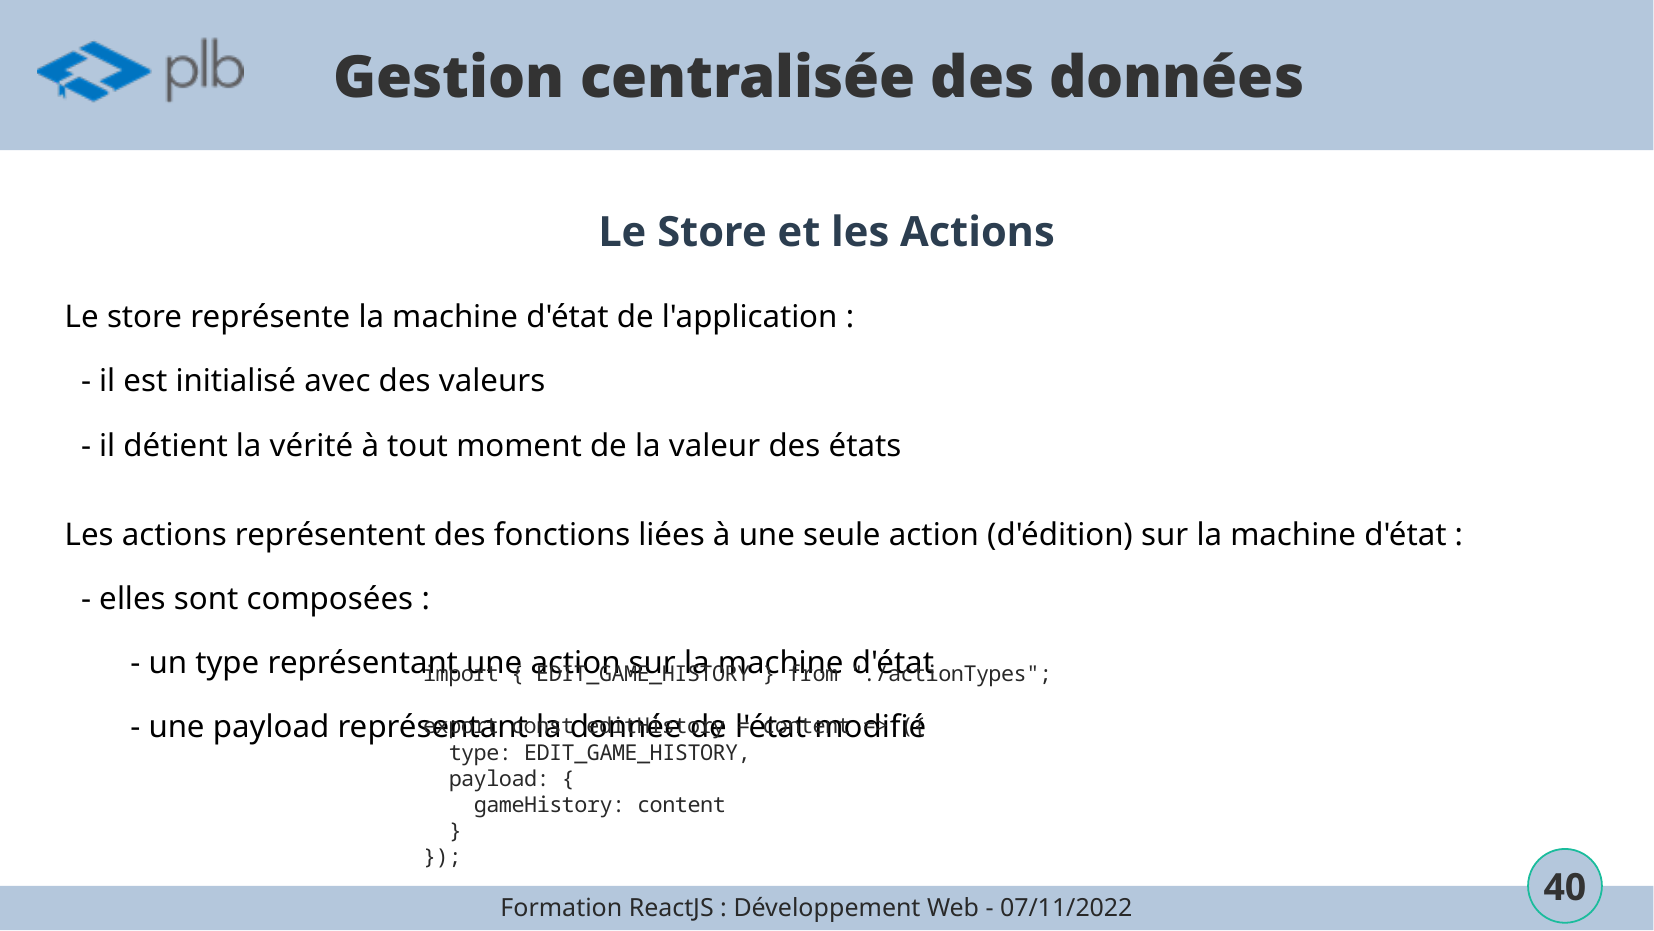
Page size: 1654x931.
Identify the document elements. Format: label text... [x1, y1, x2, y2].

picture [37, 33, 244, 113]
text_box import { EDIT_GAME_HISTORY } from "./actionTypes"; export const editHistory = content => ({ type: EDIT_GAME_HISTORY, payload: { gameHistory: content } }); [408, 652, 1084, 900]
title Gestion centralisée des données [333, 0, 1613, 151]
text_box Le store représente la machine d'état de l'application : - il est initialisé avec des valeurs - il détient la vérité à tout moment de la valeur des états Les actions représentent des fonctions liées à une seule action (d'édition) sur la machine d'état : - elles sont composées : - un type représentant une action sur la machine d'état - une payload représentant la donnée de l'état modifié [64, 272, 1618, 622]
text_box Formation ReactJS : Développement Web - 07/11/2022 [461, 888, 1173, 926]
text_box Le Store et les Actions [59, 201, 1595, 244]
